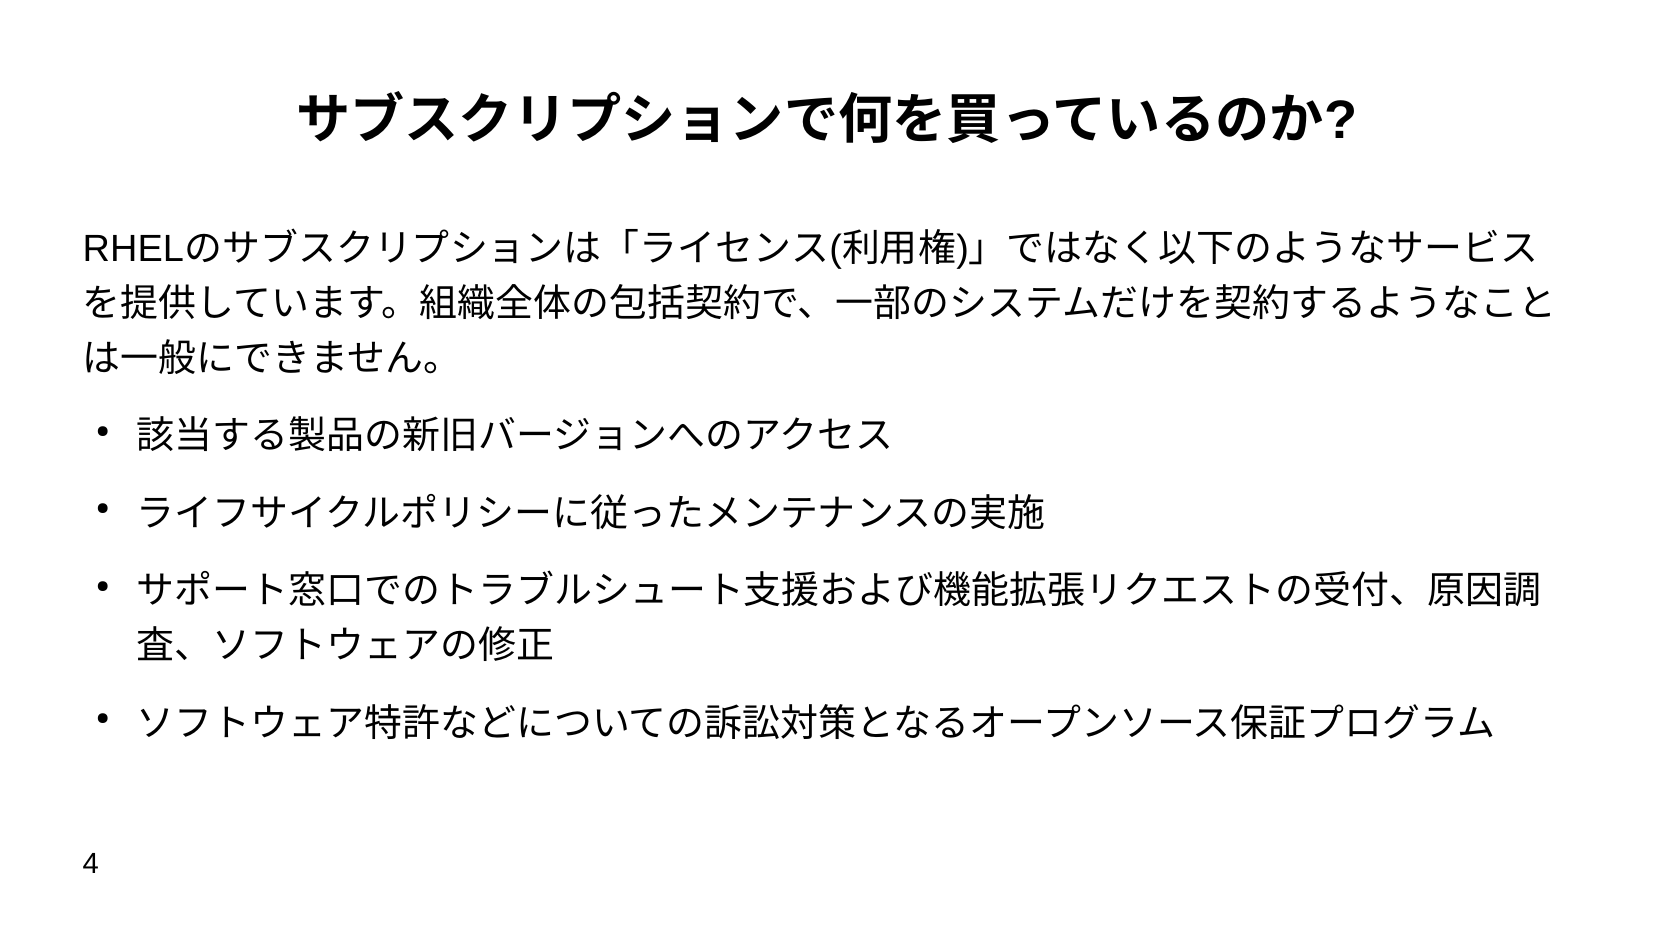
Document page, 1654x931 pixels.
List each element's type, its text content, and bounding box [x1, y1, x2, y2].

list RHELのサブスクリプションは「ライセンス(利用権)」ではなく以下のようなサービスを提供しています。組織全体の包括契約で、一部のシステムだけを契約するようなことは一般にできません。 該当する製品の新旧バージョンへのアクセス ライフサイクルポリシーに従ったメンテナンスの実施 サポート窓口でのトラブルシュート支援および機能拡張リクエストの受付、原因調査、ソフトウェアの修正 ソフトウェア特許などについての訴訟対策となるオープンソース保証プログラム [82, 217, 1571, 758]
title サブスクリプションで何を買っているのか? [82, 0, 1571, 217]
